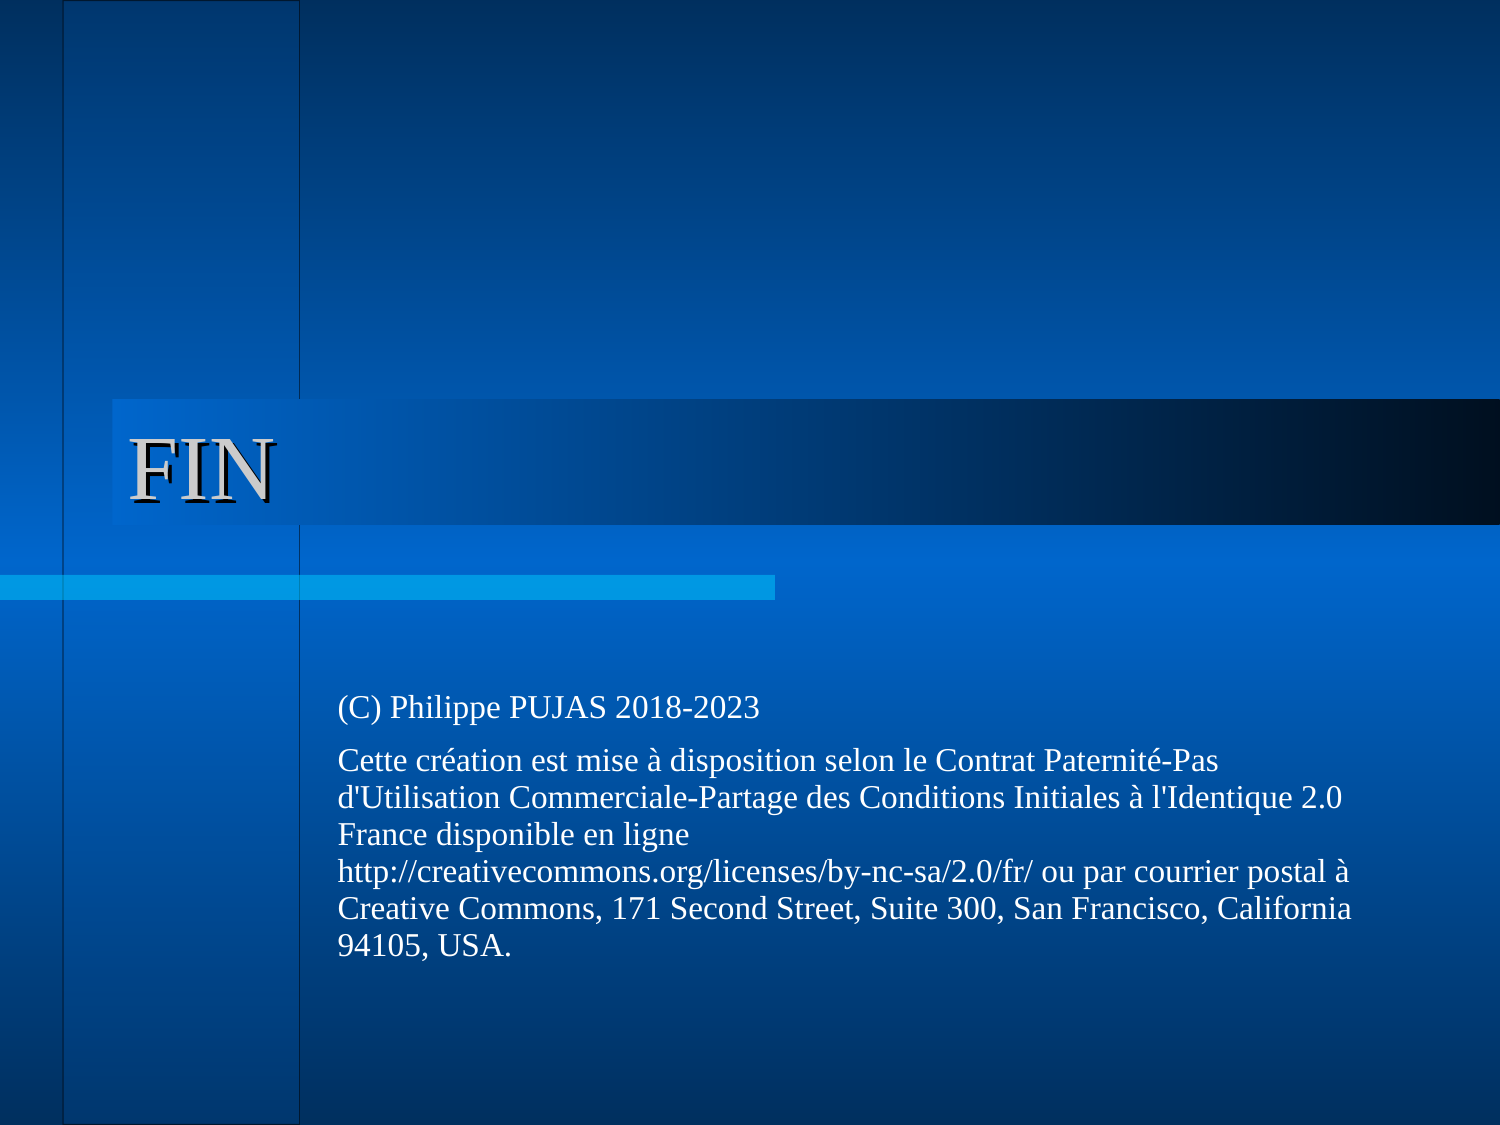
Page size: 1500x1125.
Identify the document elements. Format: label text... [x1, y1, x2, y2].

title FIN [112, 374, 1388, 563]
subtitle (C) Philippe PUJAS 2018-2023 Cette création est mise à disposition selon le Contrat Paternité-Pas d'Utilisation Commerciale-Partage des Conditions Initiales à l'Identique 2.0 France disponible en ligne http://creativecommons.org/licenses/by-nc-sa/2.0/fr/ ou par courrier postal à Creative Commons, 171 Second Street, Suite 300, San Francisco, California 94105, USA. [337, 682, 1388, 970]
